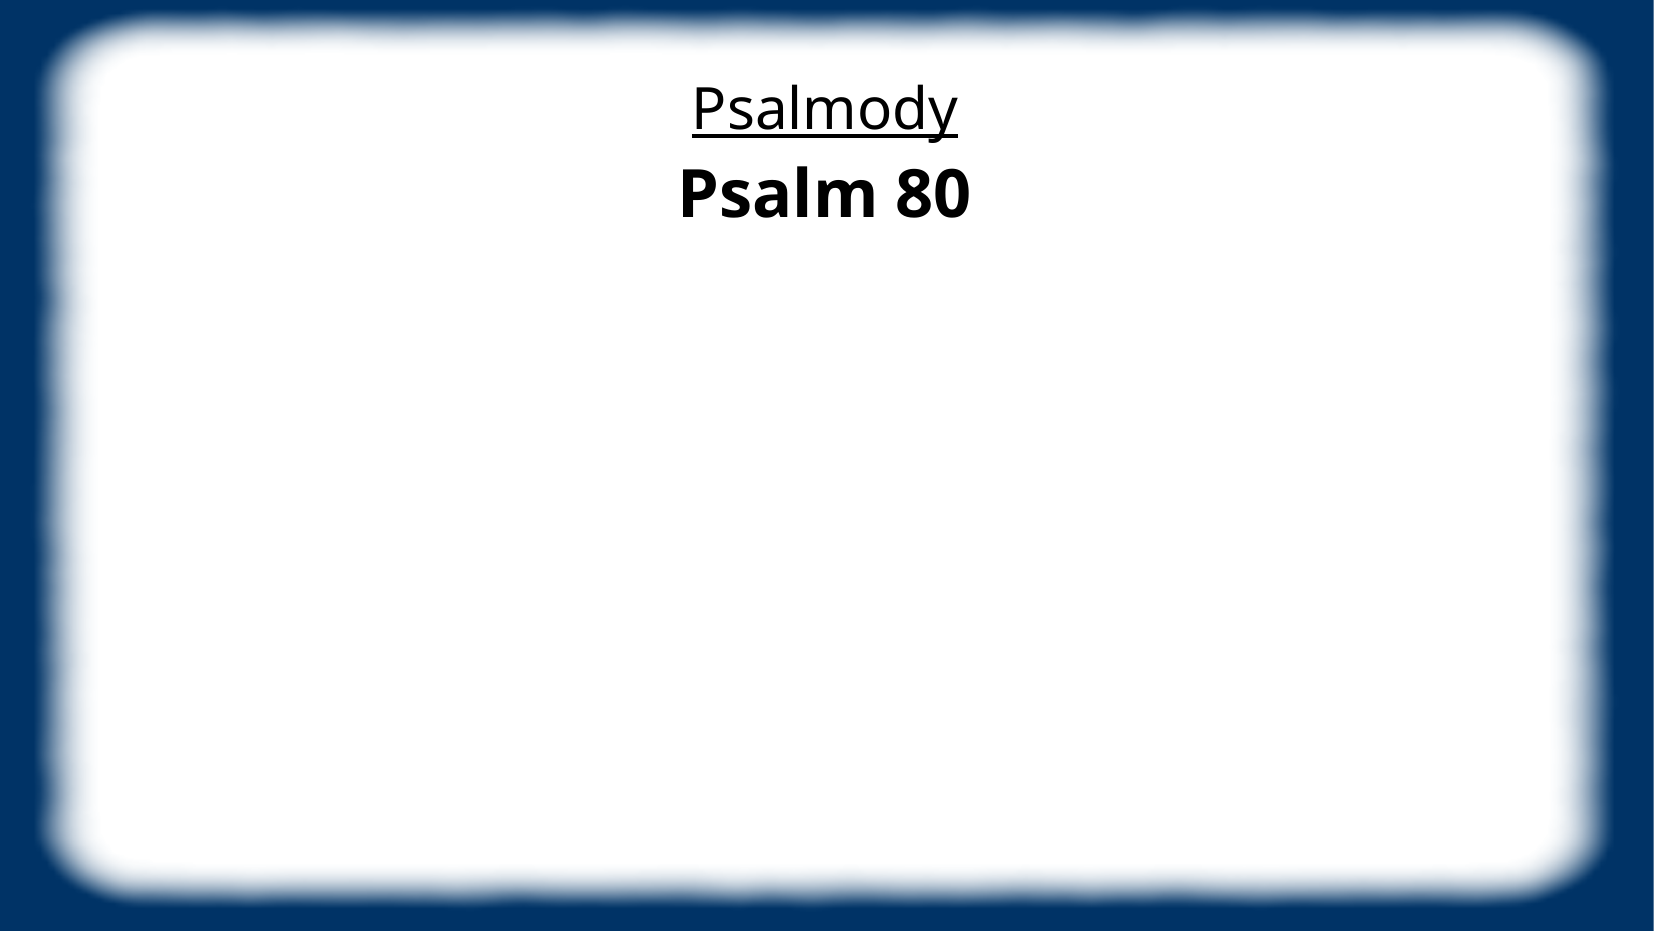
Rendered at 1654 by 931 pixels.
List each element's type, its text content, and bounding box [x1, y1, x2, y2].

text_box Psalmody Psalm 80 [105, 60, 1546, 241]
picture [0, 0, 1654, 931]
